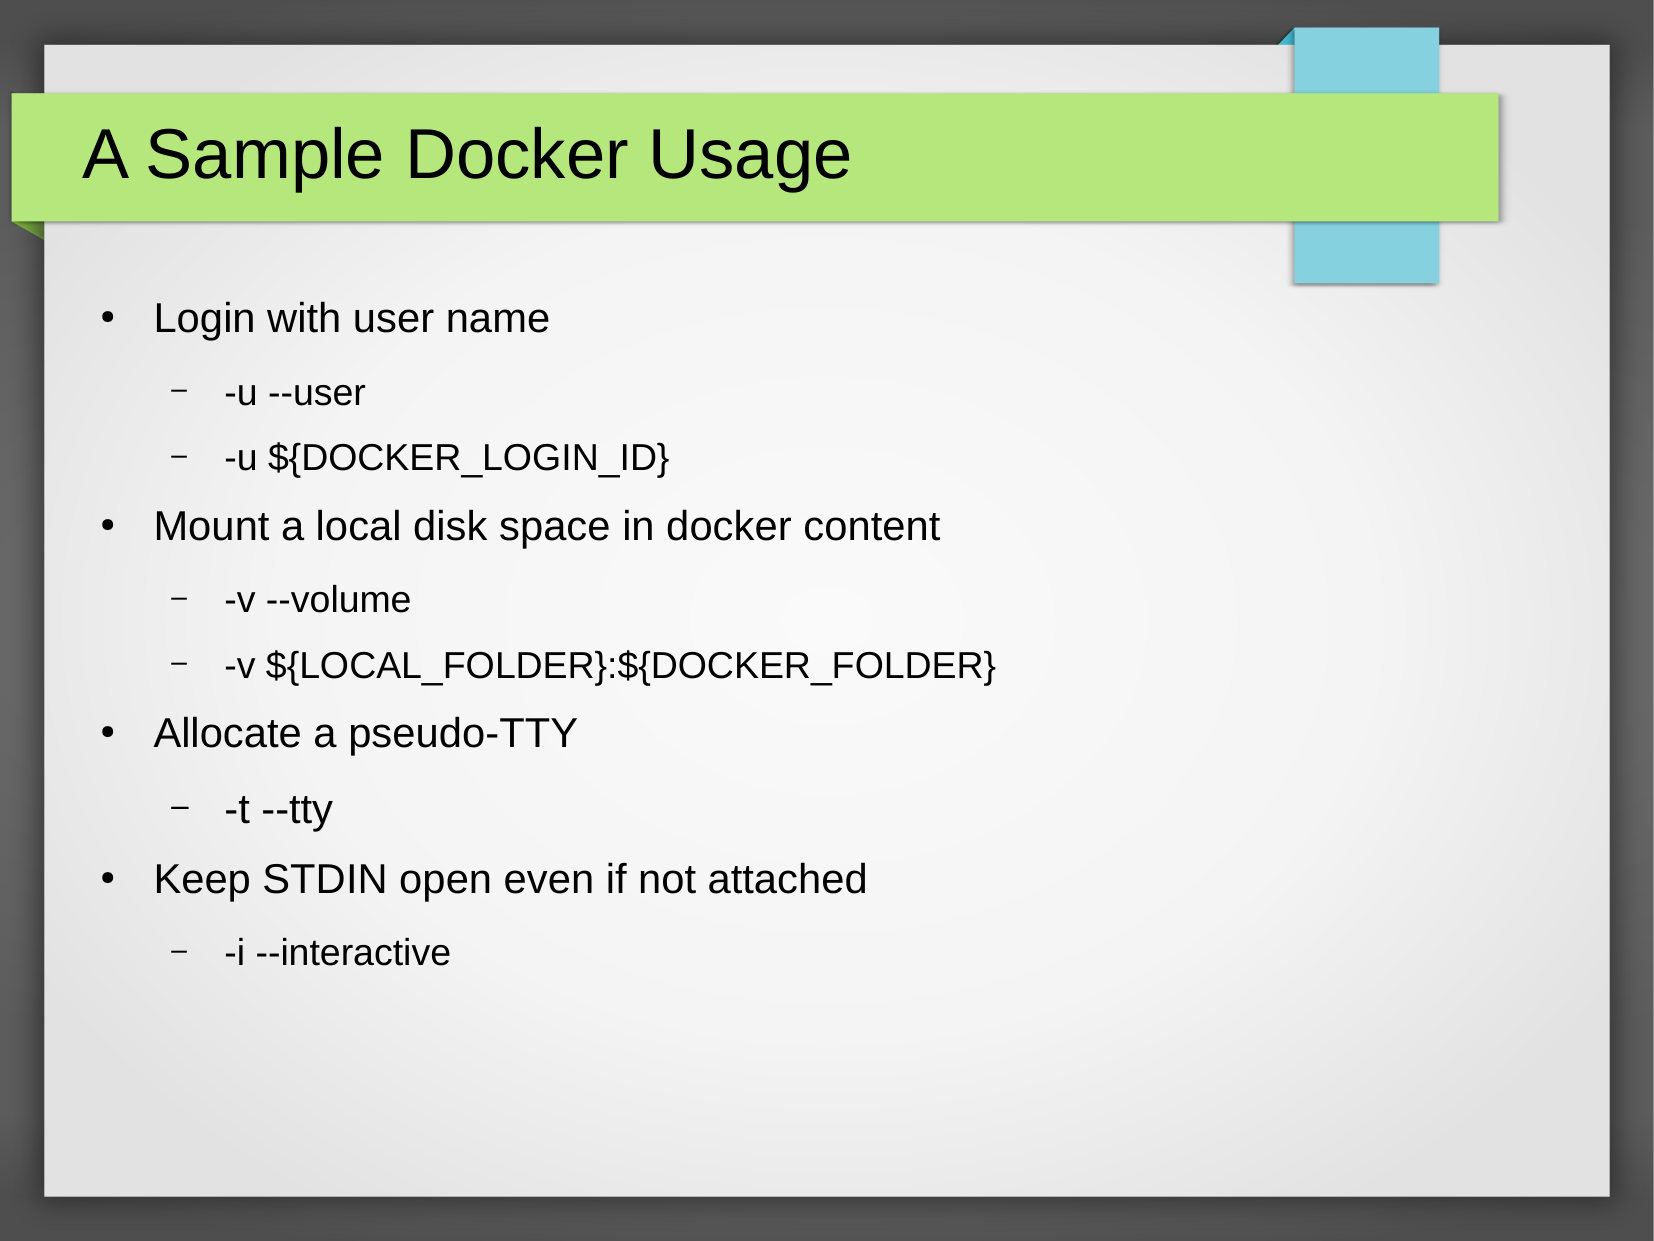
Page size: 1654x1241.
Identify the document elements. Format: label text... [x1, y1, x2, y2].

title A Sample Docker Usage [82, 94, 1264, 213]
list Login with user name -u --user -u ${DOCKER_LOGIN_ID} Mount a local disk space in docker content -v --volume -v ${LOCAL_FOLDER}:${DOCKER_FOLDER} Allocate a pseudo-TTY -t --tty Keep STDIN open even if not attached -i --interactive [82, 295, 1571, 1015]
picture [0, 0, 1654, 1241]
